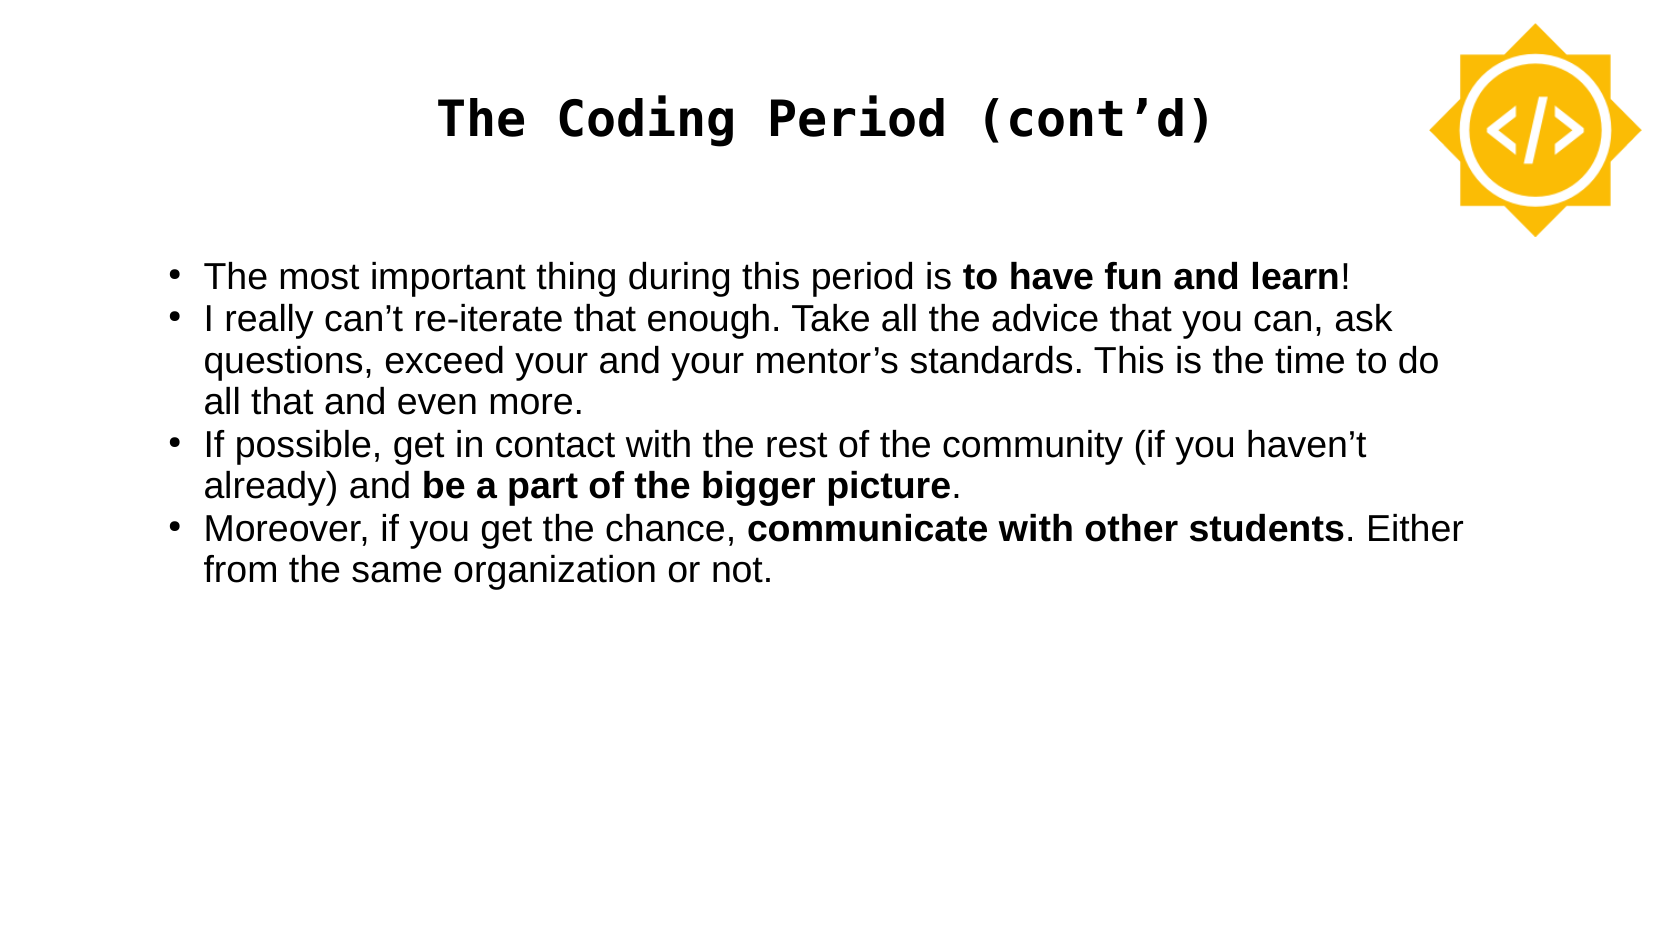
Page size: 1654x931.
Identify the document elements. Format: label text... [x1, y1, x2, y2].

text_box The most important thing during this period is to have fun and learn! I really can’t re-iterate that enough. Take all the advice that you can, ask questions, exceed your and your mentor’s standards. This is the time to do all that and even more. If possible, get in contact with the rest of the community (if you haven’t already) and be a part of the bigger picture. Moreover, if you get the chance, communicate with other students. Either from the same organization or not. [153, 414, 1501, 839]
text_box The Coding Period (cont’d) [0, 82, 1654, 414]
picture [1429, 23, 1642, 82]
